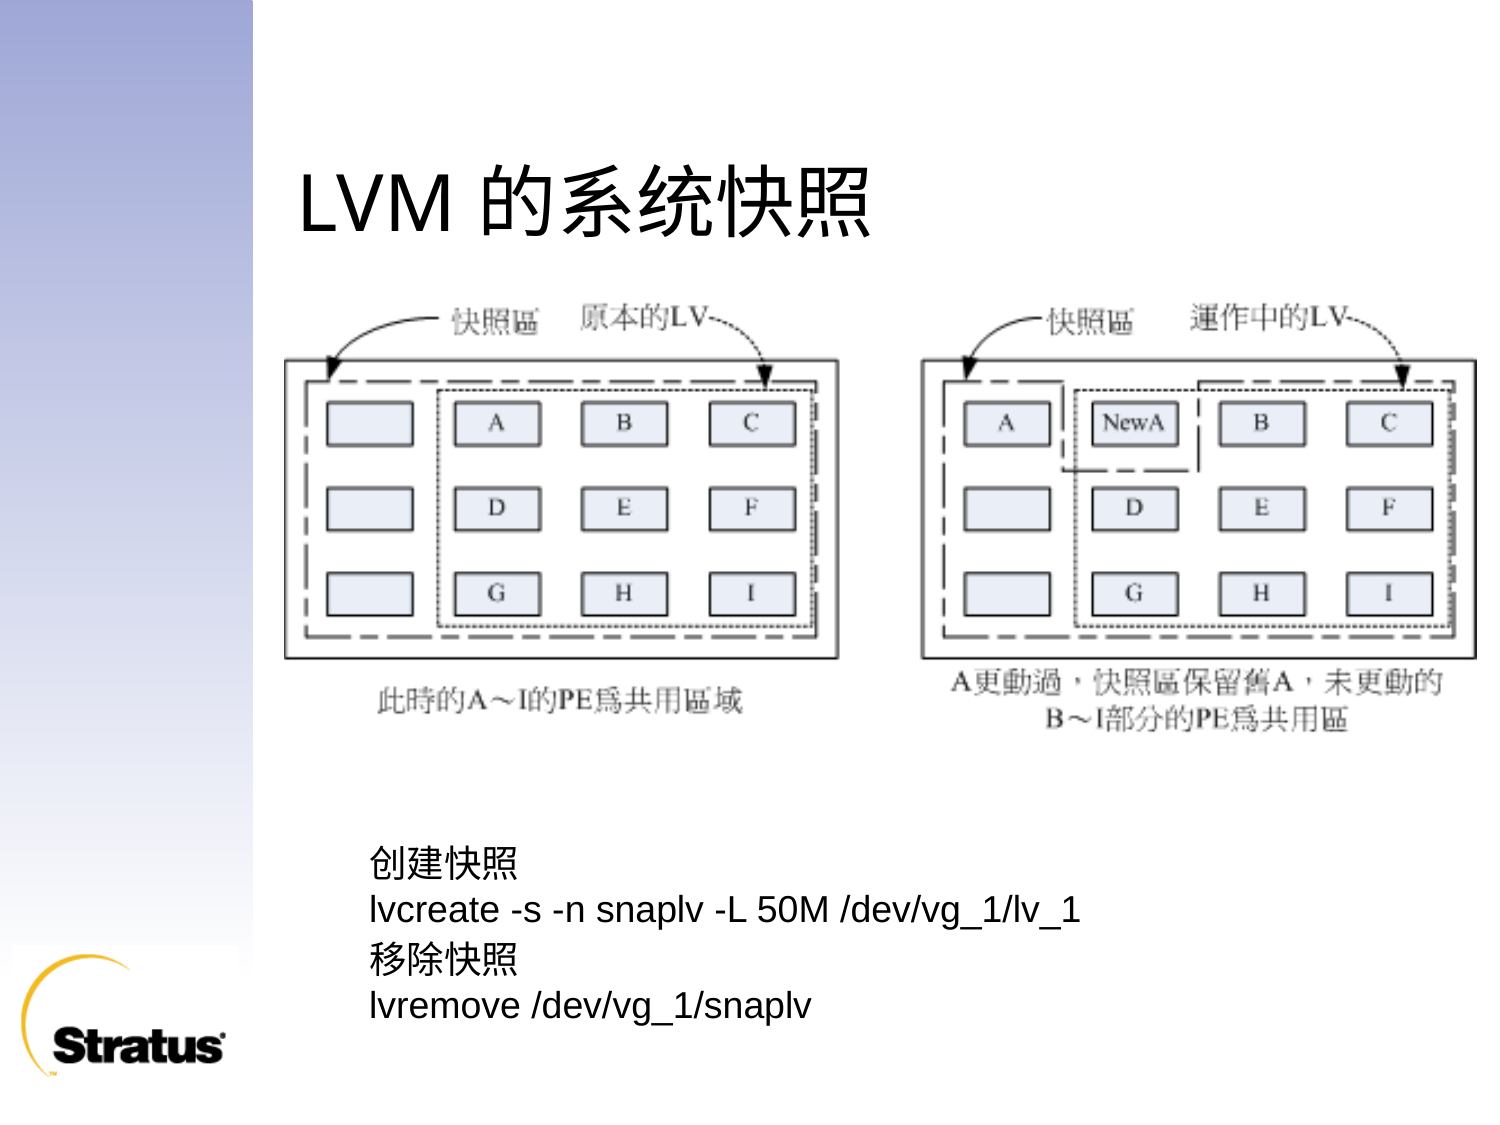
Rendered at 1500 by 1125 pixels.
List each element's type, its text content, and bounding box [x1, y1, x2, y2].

picture [284, 295, 1477, 739]
title LVM的系统快照 [296, 115, 1447, 289]
picture [12, 945, 238, 1088]
text_box 创建快照 lvcreate -s -n snaplv -L 50M /dev/vg_1/lv_1 移除快照 lvremove /dev/vg_1/snaplv [354, 826, 1182, 1012]
